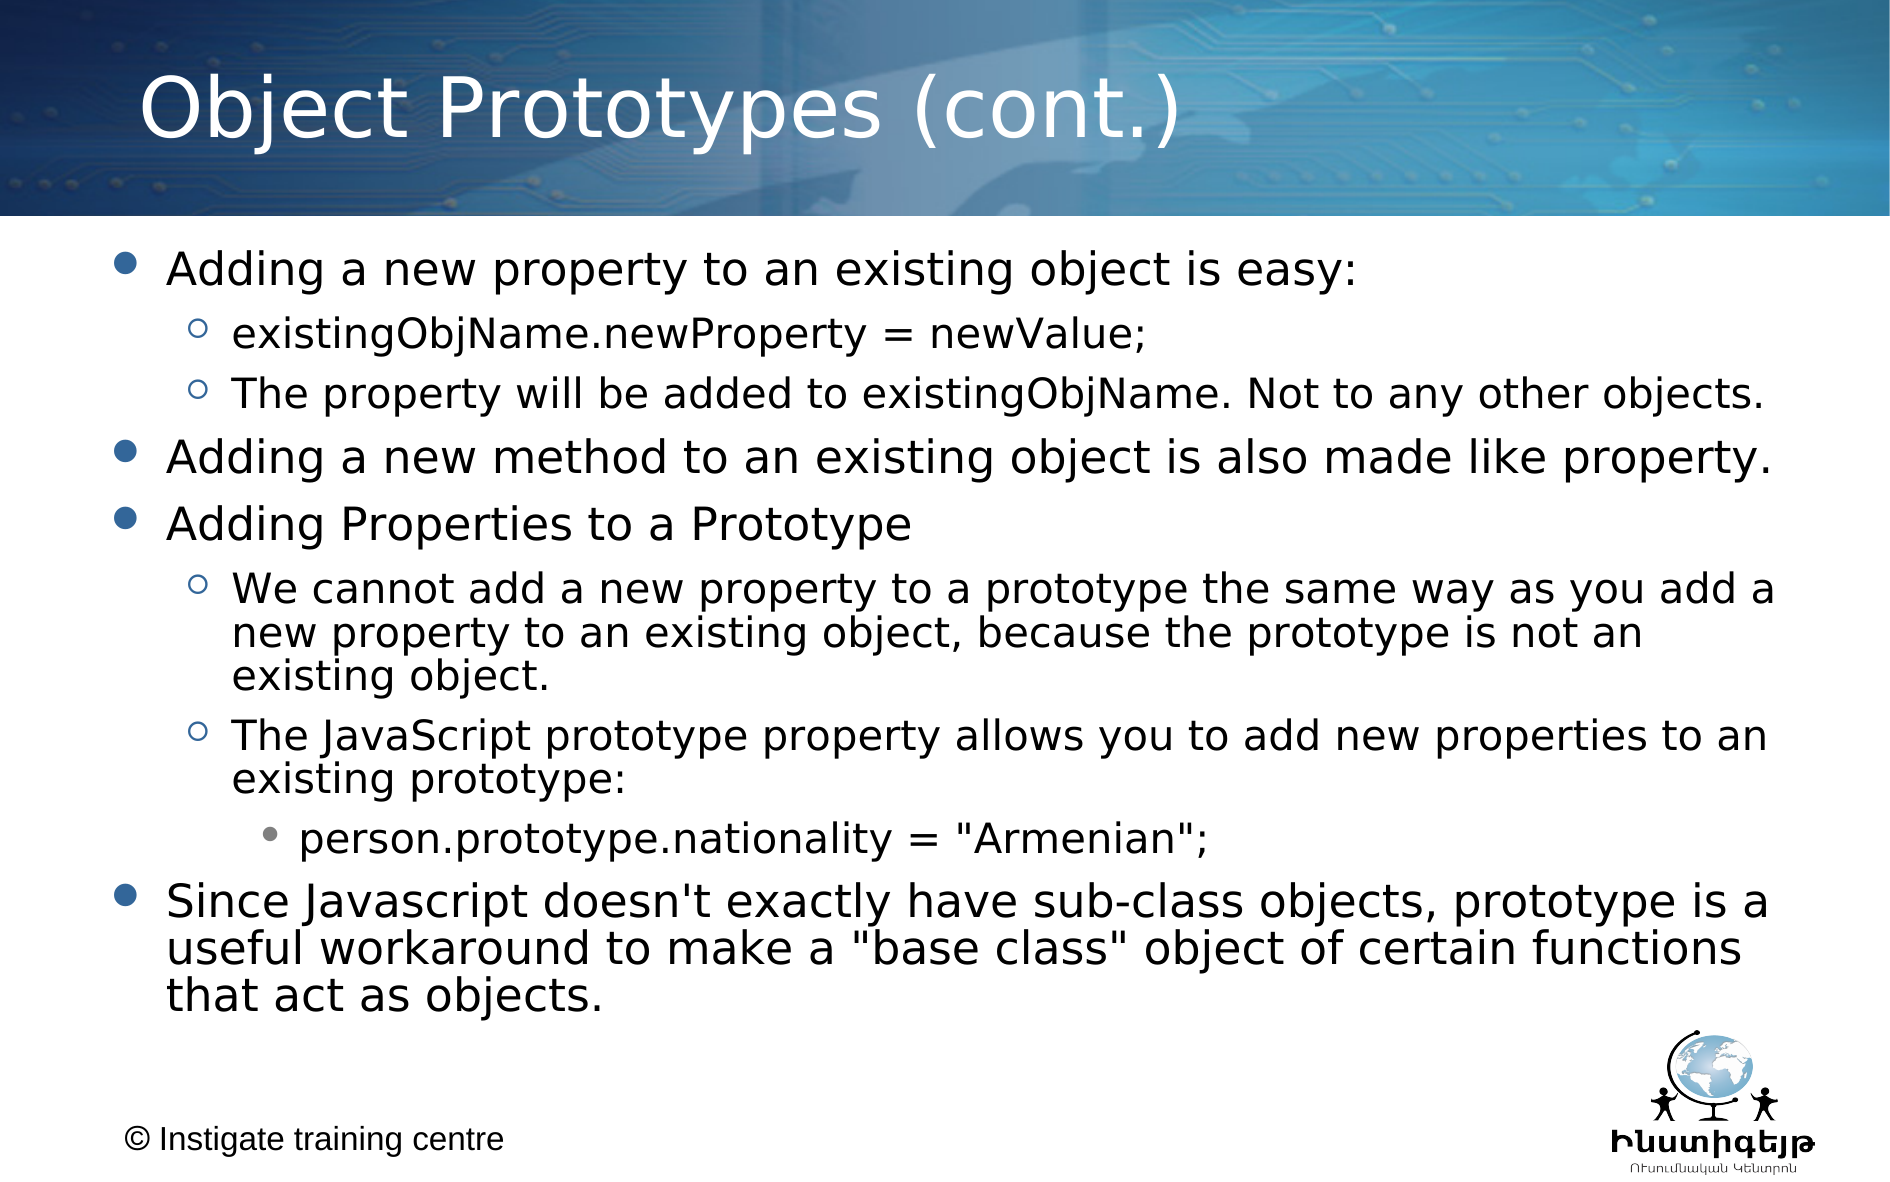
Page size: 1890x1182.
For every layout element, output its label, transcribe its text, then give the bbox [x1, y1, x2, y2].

picture [1612, 1030, 1815, 1175]
picture [0, 0, 1890, 216]
list Adding a new property to an existing object is easy: existingObjName.newProperty = newValue; The property will be added to existingObjName. Not to any other objects. Adding a new method to an existing object is also made like property. Adding Properties to a Prototype We cannot add a new property to a prototype the same way as you add a new property to an existing object, because the prototype is not an existing object. The JavaScript prototype property allows you to add new properties to an existing prototype: person.prototype.nationality = "Armenian"; Since Javascript doesn't exactly have sub-class objects, prototype is a useful workaround to make a "base class" object of certain functions that act as objects. [110, 247, 1801, 273]
